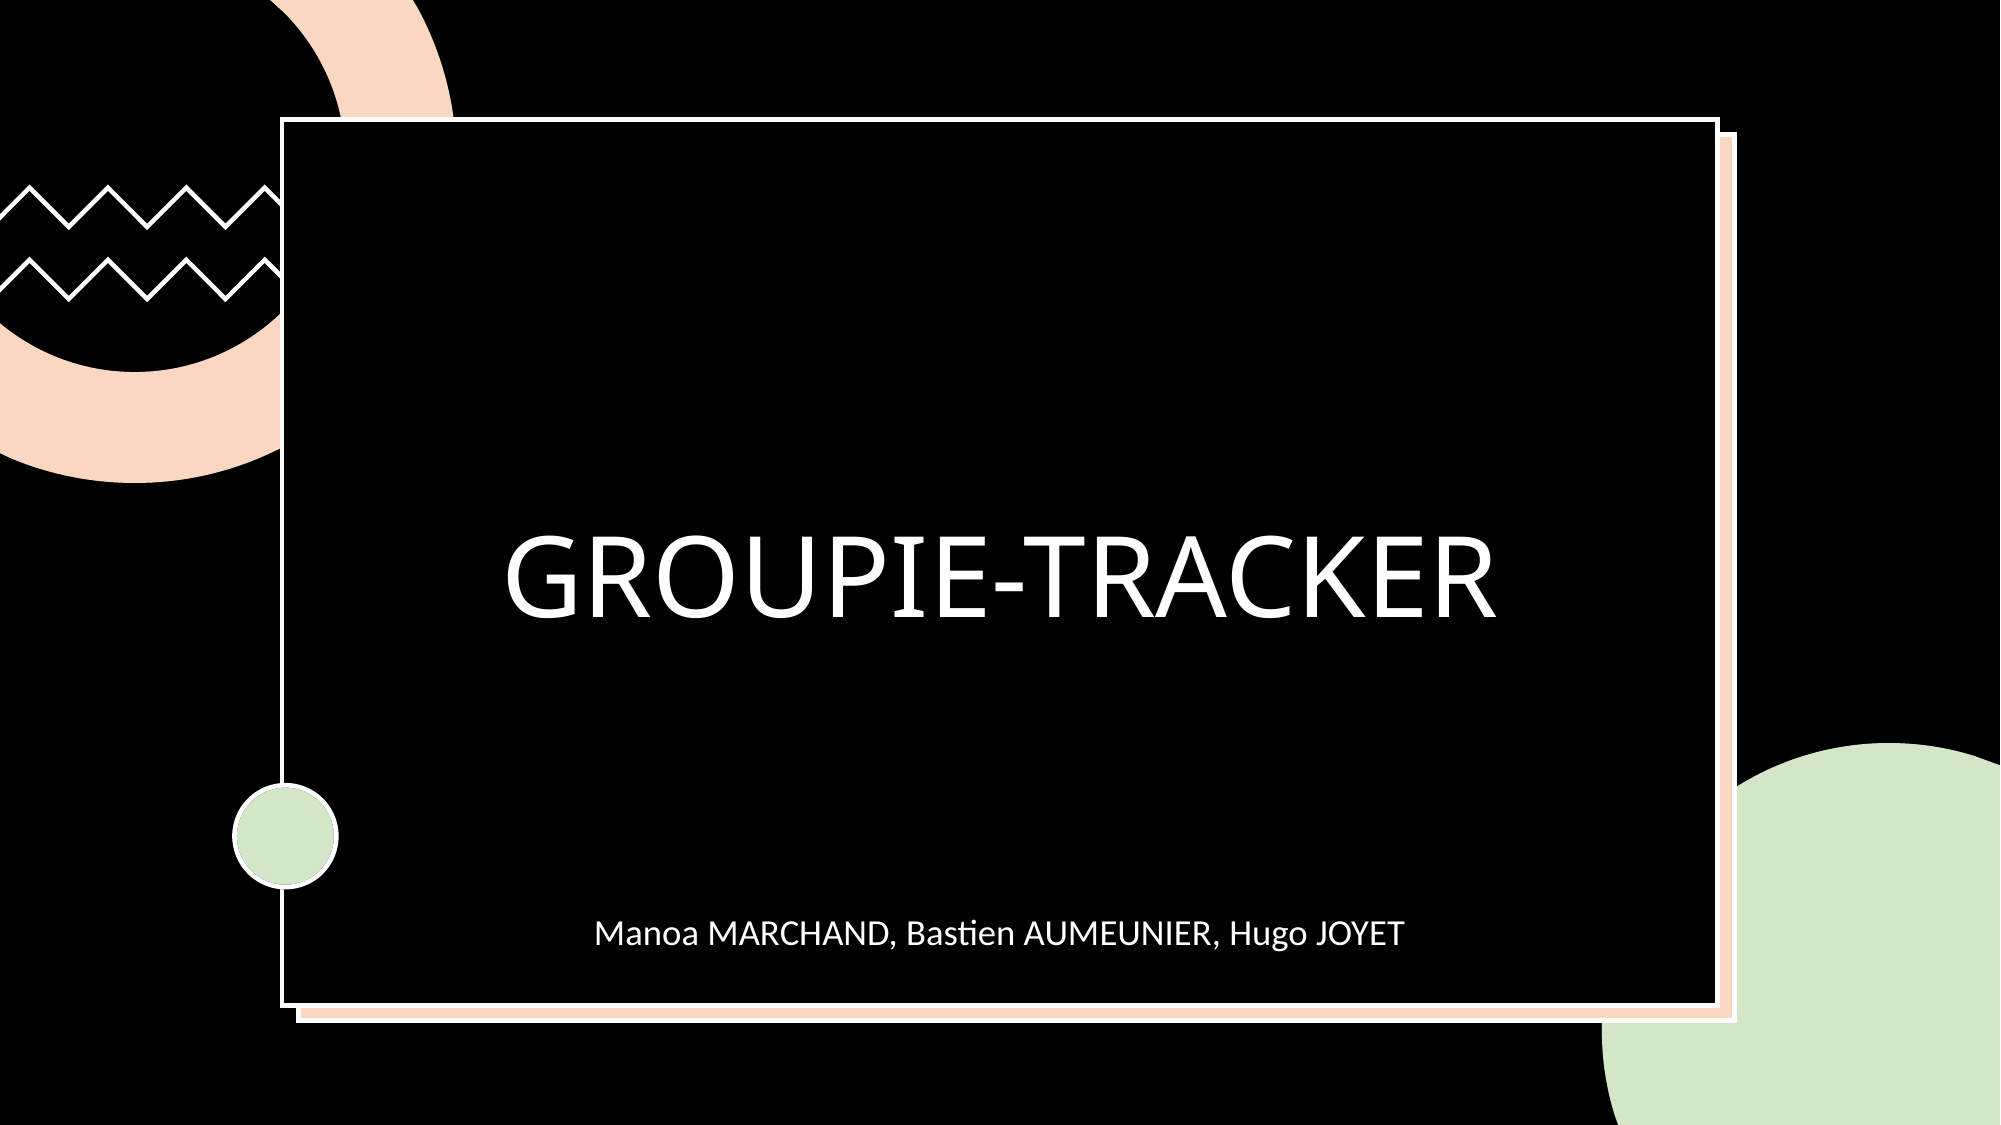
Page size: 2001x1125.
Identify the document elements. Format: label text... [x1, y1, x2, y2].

subtitle Manoa MARCHAND, Bastien AUMEUNIER, Hugo JOYET [473, 906, 1527, 962]
text_box [0, 0, 2000, 1125]
title GROUPIE-TRACKER [388, 497, 1612, 650]
